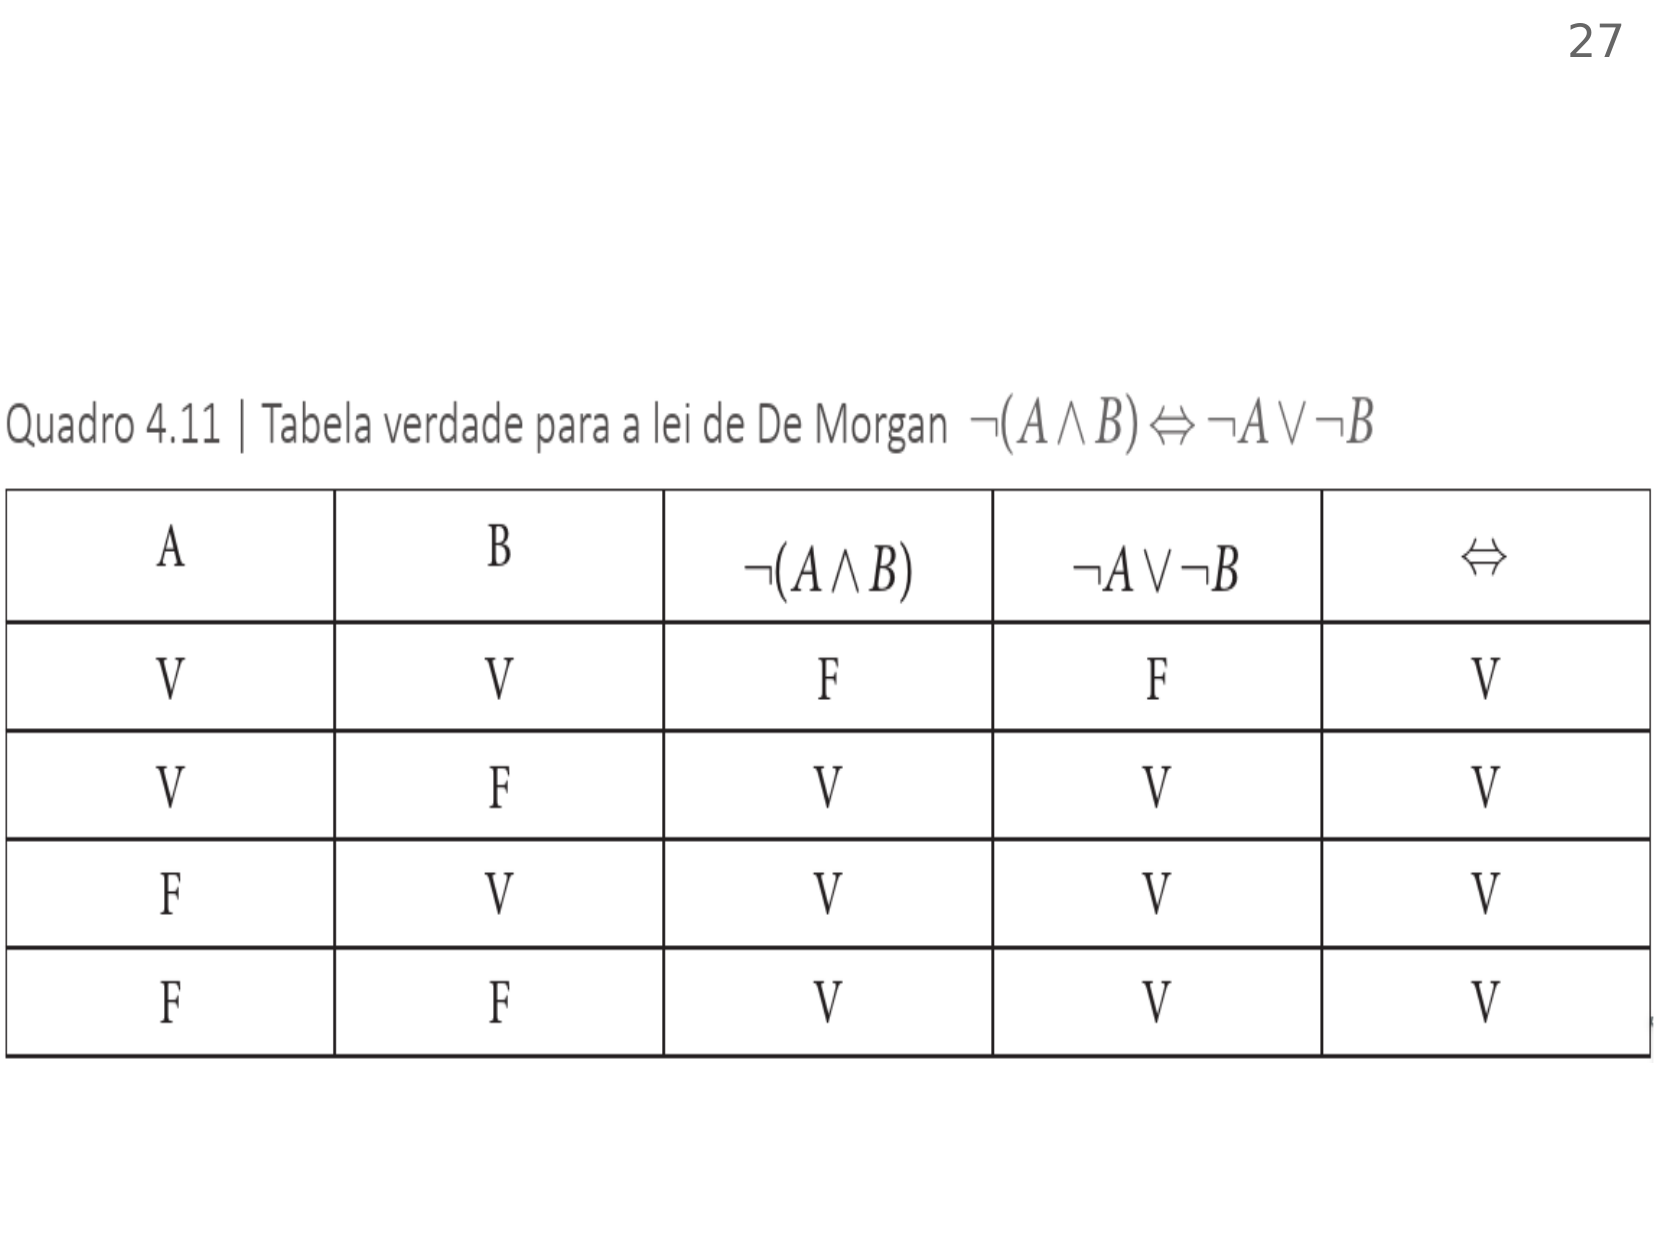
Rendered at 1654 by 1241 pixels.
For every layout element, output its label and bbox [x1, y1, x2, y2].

picture [0, 385, 1654, 1063]
